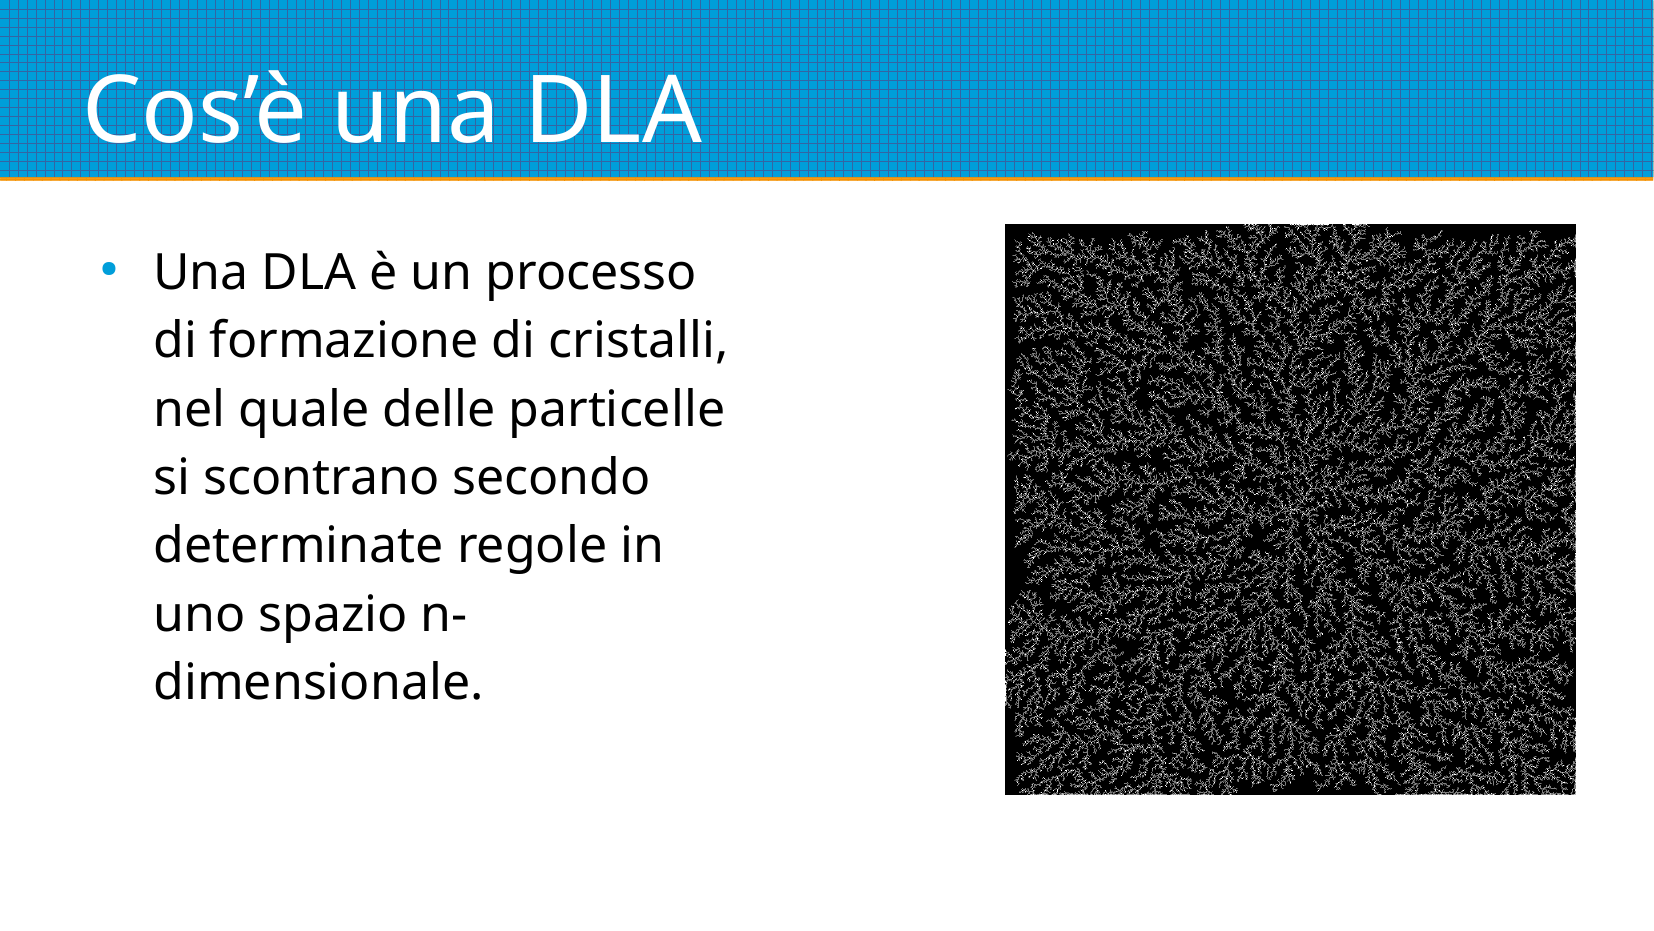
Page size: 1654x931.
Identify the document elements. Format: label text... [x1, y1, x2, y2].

picture [1005, 224, 1576, 795]
list Una DLA è un processo di formazione di cristalli, nel quale delle particelle si scontrano secondo determinate regole in uno spazio n-dimensionale. [82, 236, 751, 811]
title Cos’è una DLA [82, 14, 1571, 171]
